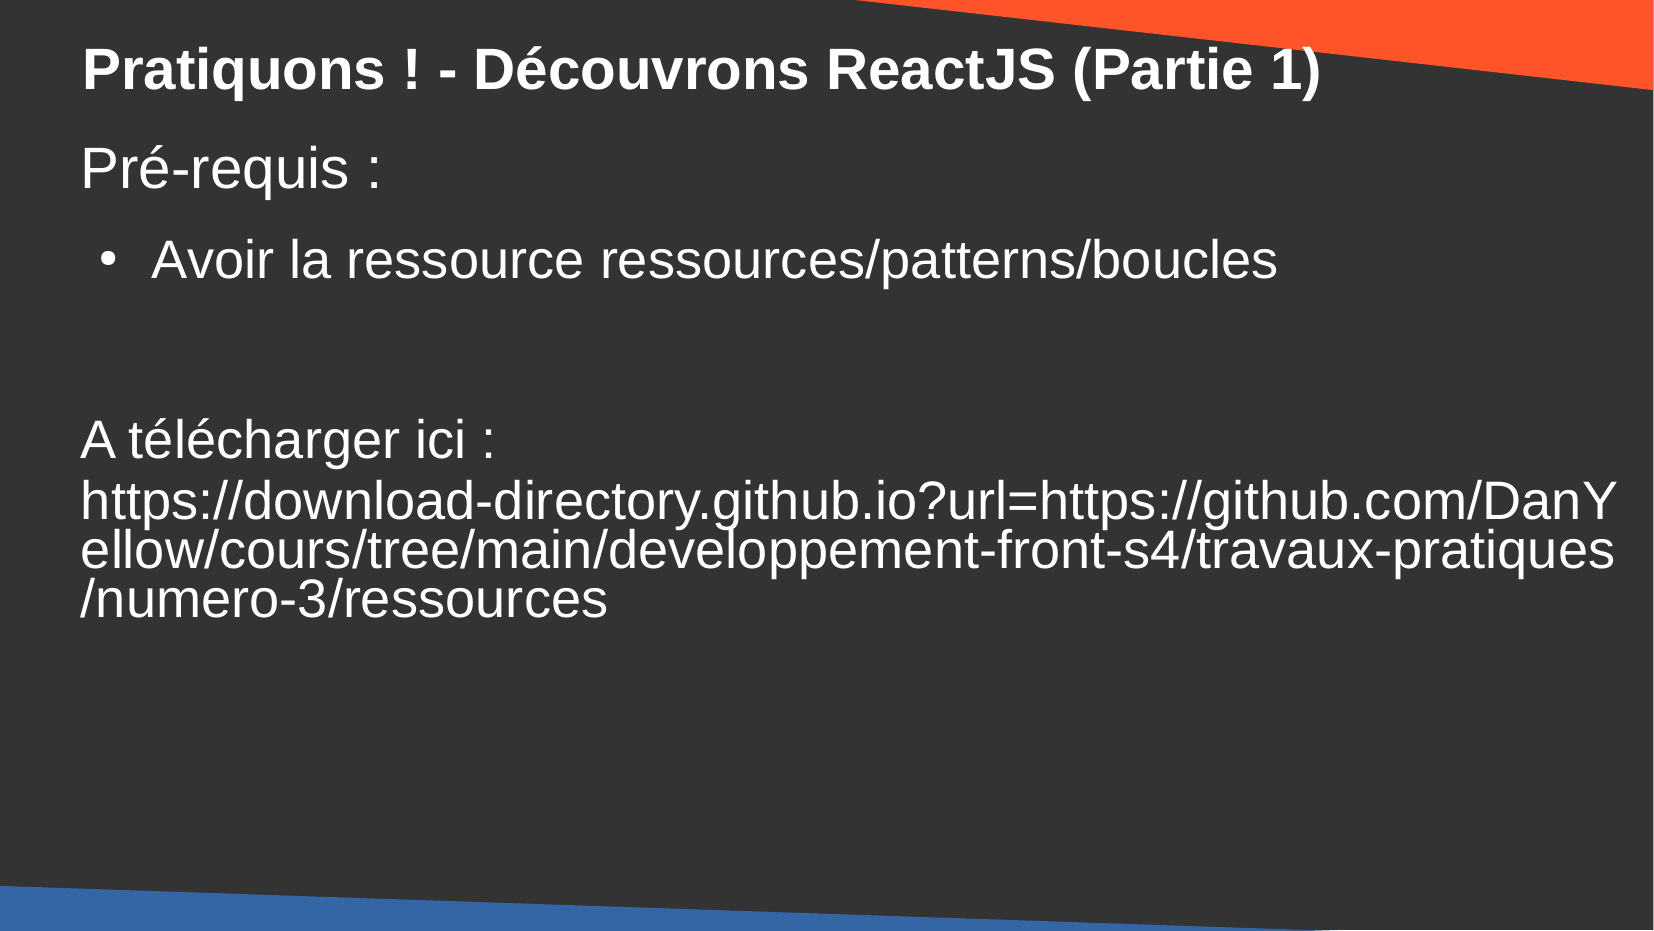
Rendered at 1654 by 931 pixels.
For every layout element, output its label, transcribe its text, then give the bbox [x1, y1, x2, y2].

list Pré-requis : Avoir la ressource ressources/patterns/boucles A télécharger ici : https://download-directory.github.io?url=https://github.com/DanYellow/cours/tree/main/developpement-front-s4/travaux-pratiques/numero-3/ressources [80, 135, 1620, 721]
title Pratiquons ! - Découvrons ReactJS (Partie 1) [82, 37, 1571, 114]
text_box [855, 0, 1654, 91]
text_box [0, 885, 1337, 931]
